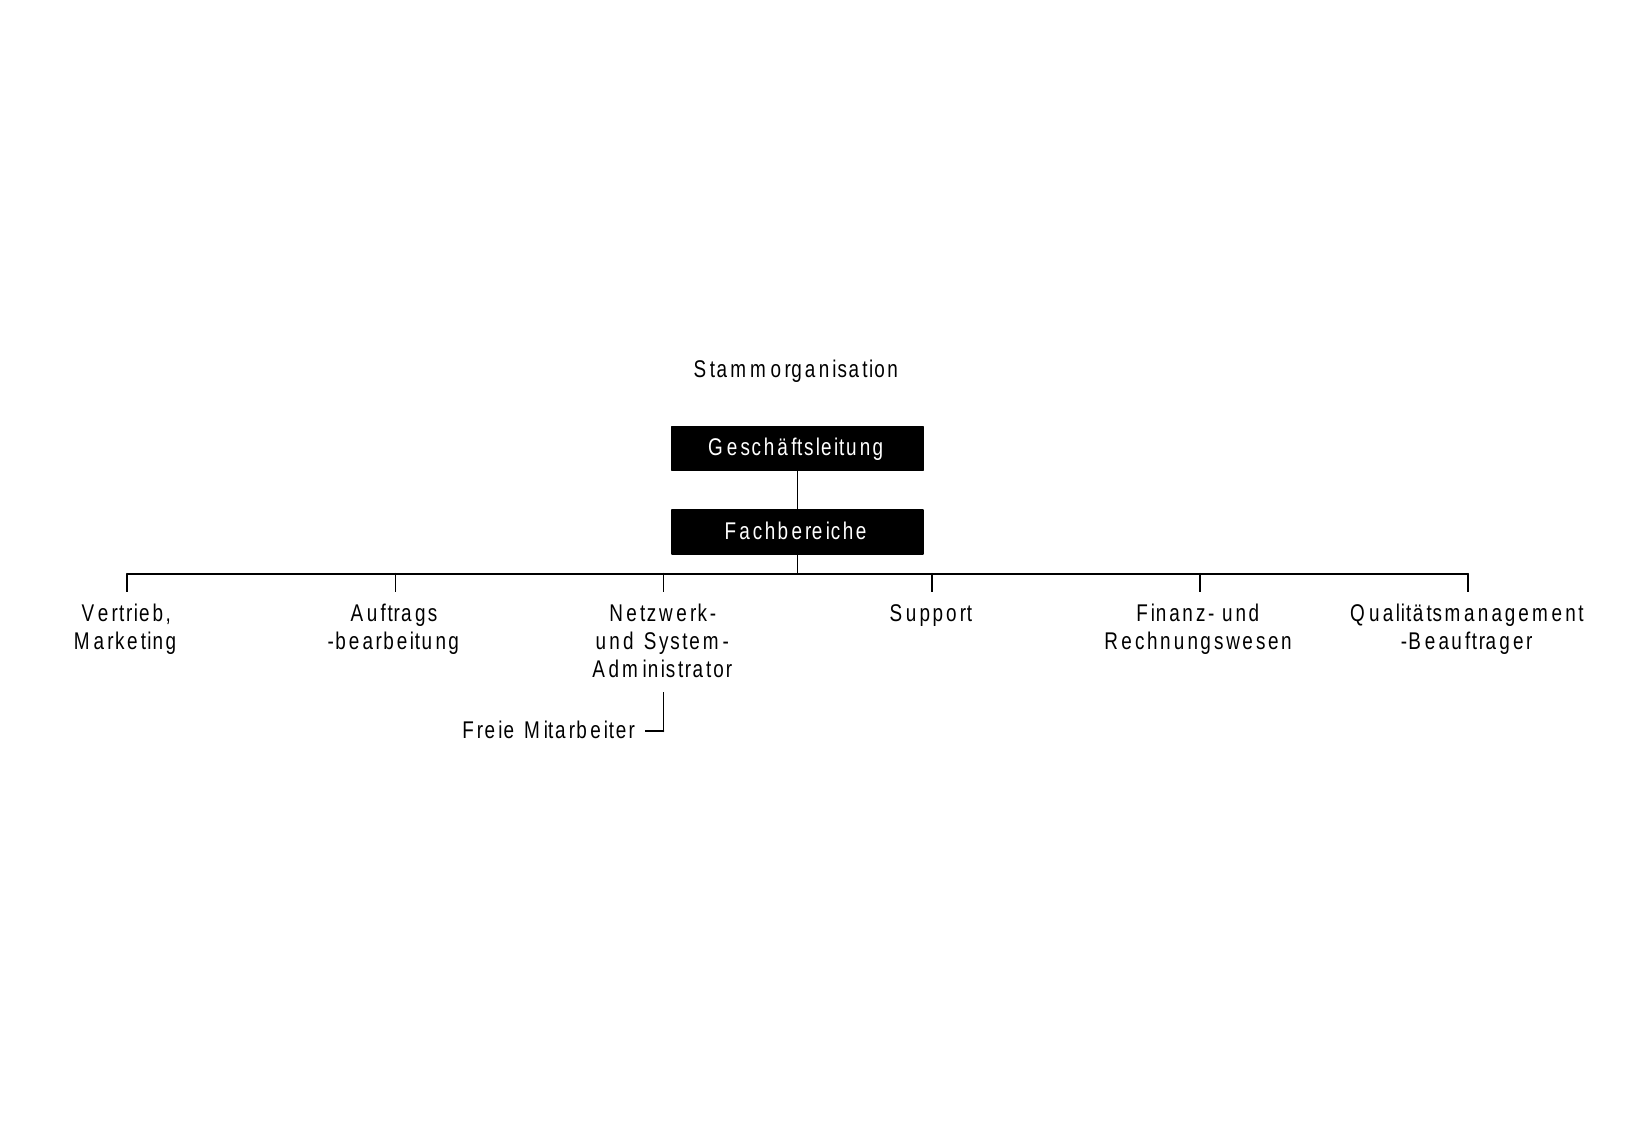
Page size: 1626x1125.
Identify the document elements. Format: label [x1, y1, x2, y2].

chart [0, 350, 1596, 756]
